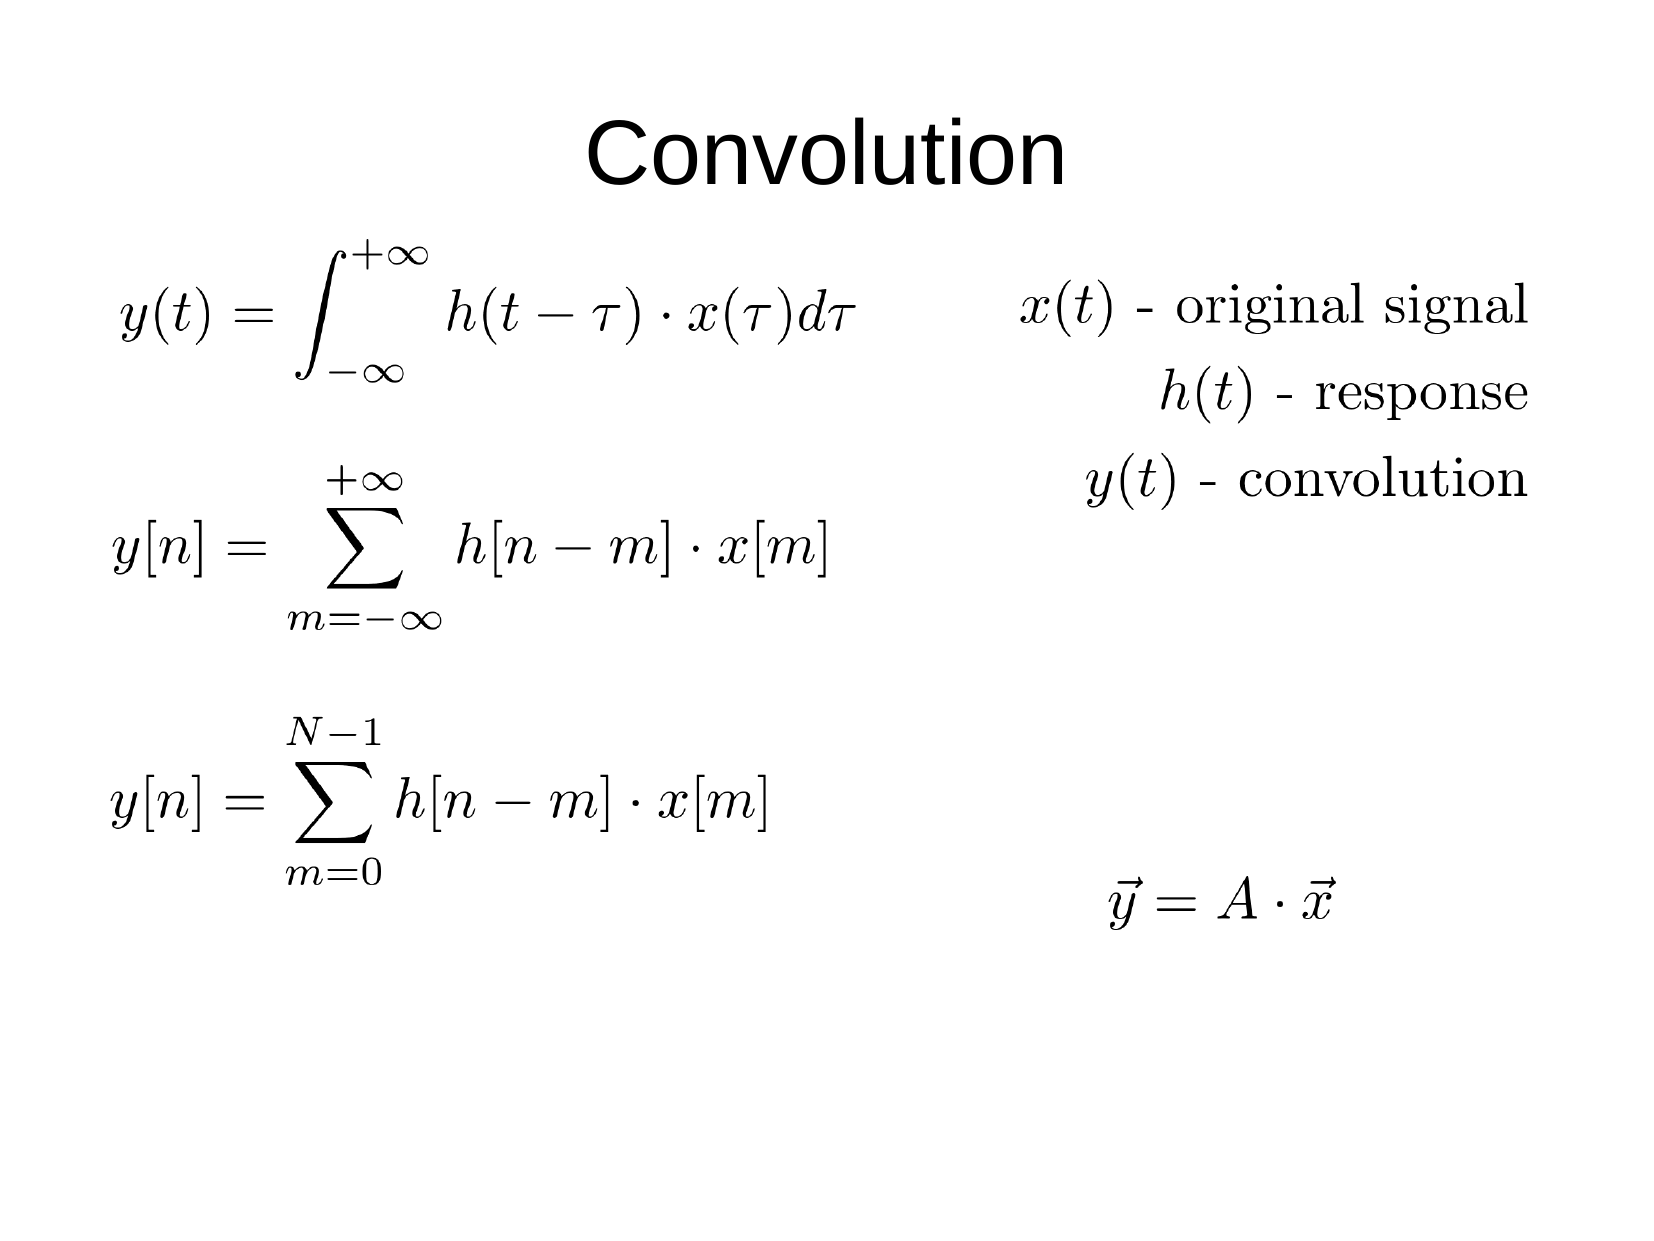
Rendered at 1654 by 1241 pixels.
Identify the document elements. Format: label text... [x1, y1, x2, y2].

picture [110, 716, 766, 886]
picture [112, 465, 826, 631]
picture [1108, 876, 1336, 931]
picture [1020, 279, 1528, 511]
picture [120, 239, 856, 383]
title Convolution [82, 49, 1571, 257]
